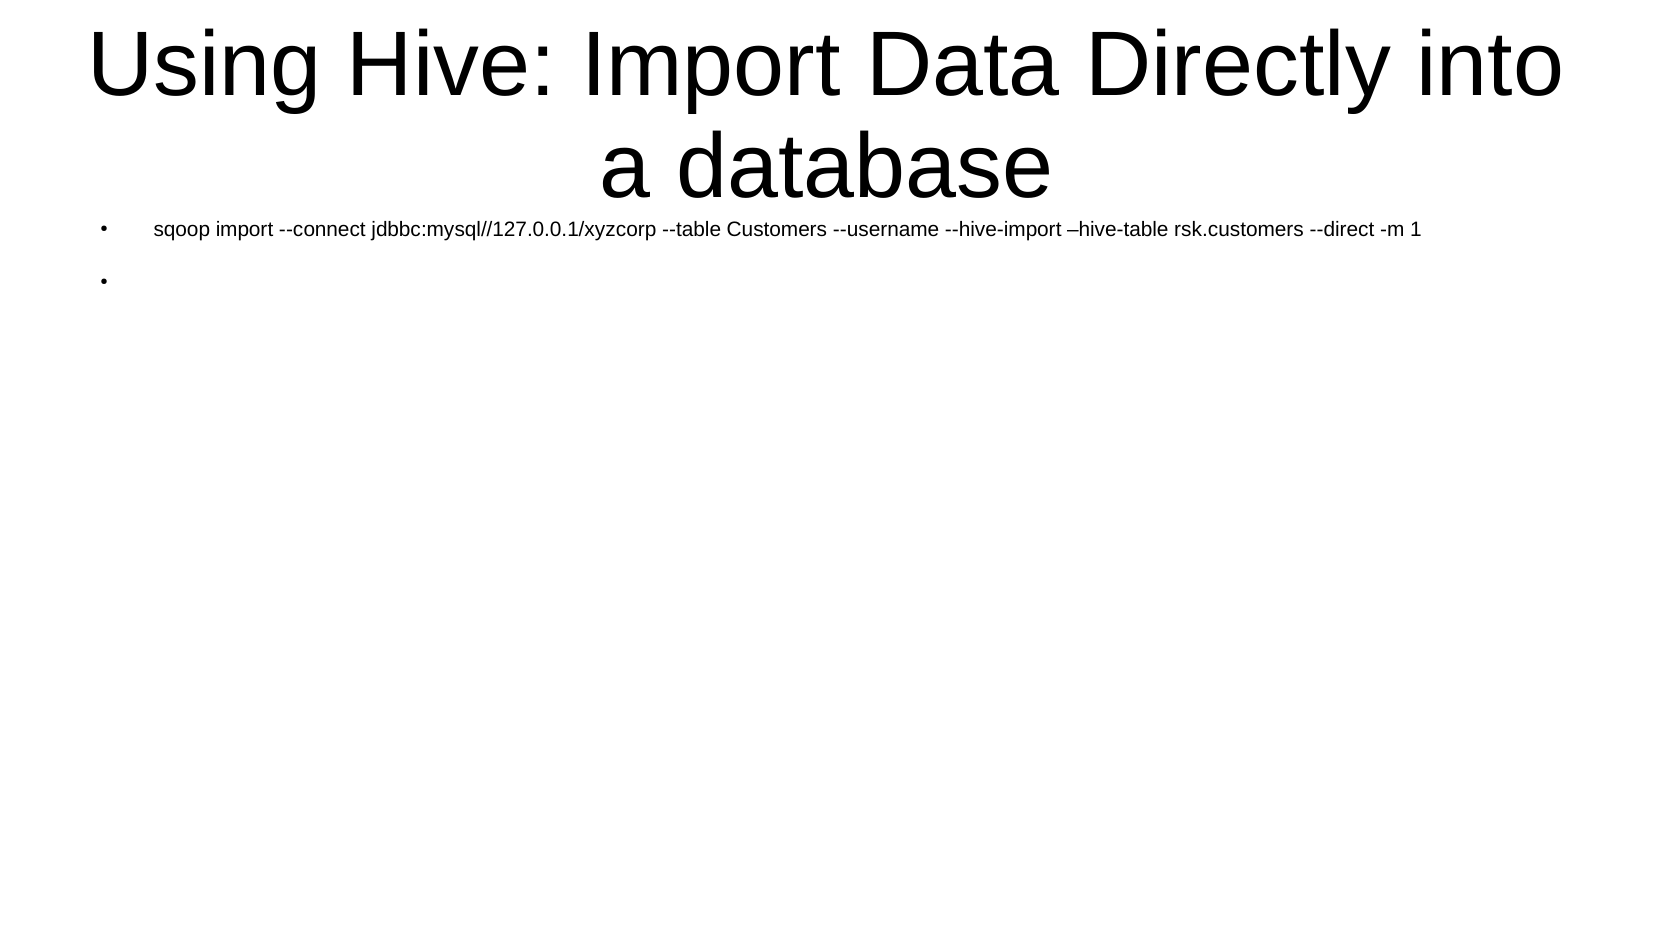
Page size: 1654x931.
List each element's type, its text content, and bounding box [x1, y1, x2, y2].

title Using Hive: Import Data Directly into a database [82, 12, 1571, 217]
list sqoop import --connect jdbbc:mysql//127.0.0.1/xyzcorp --table Customers --username --hive-import –hive-table rsk.customers --direct -m 1 [82, 217, 1651, 901]
